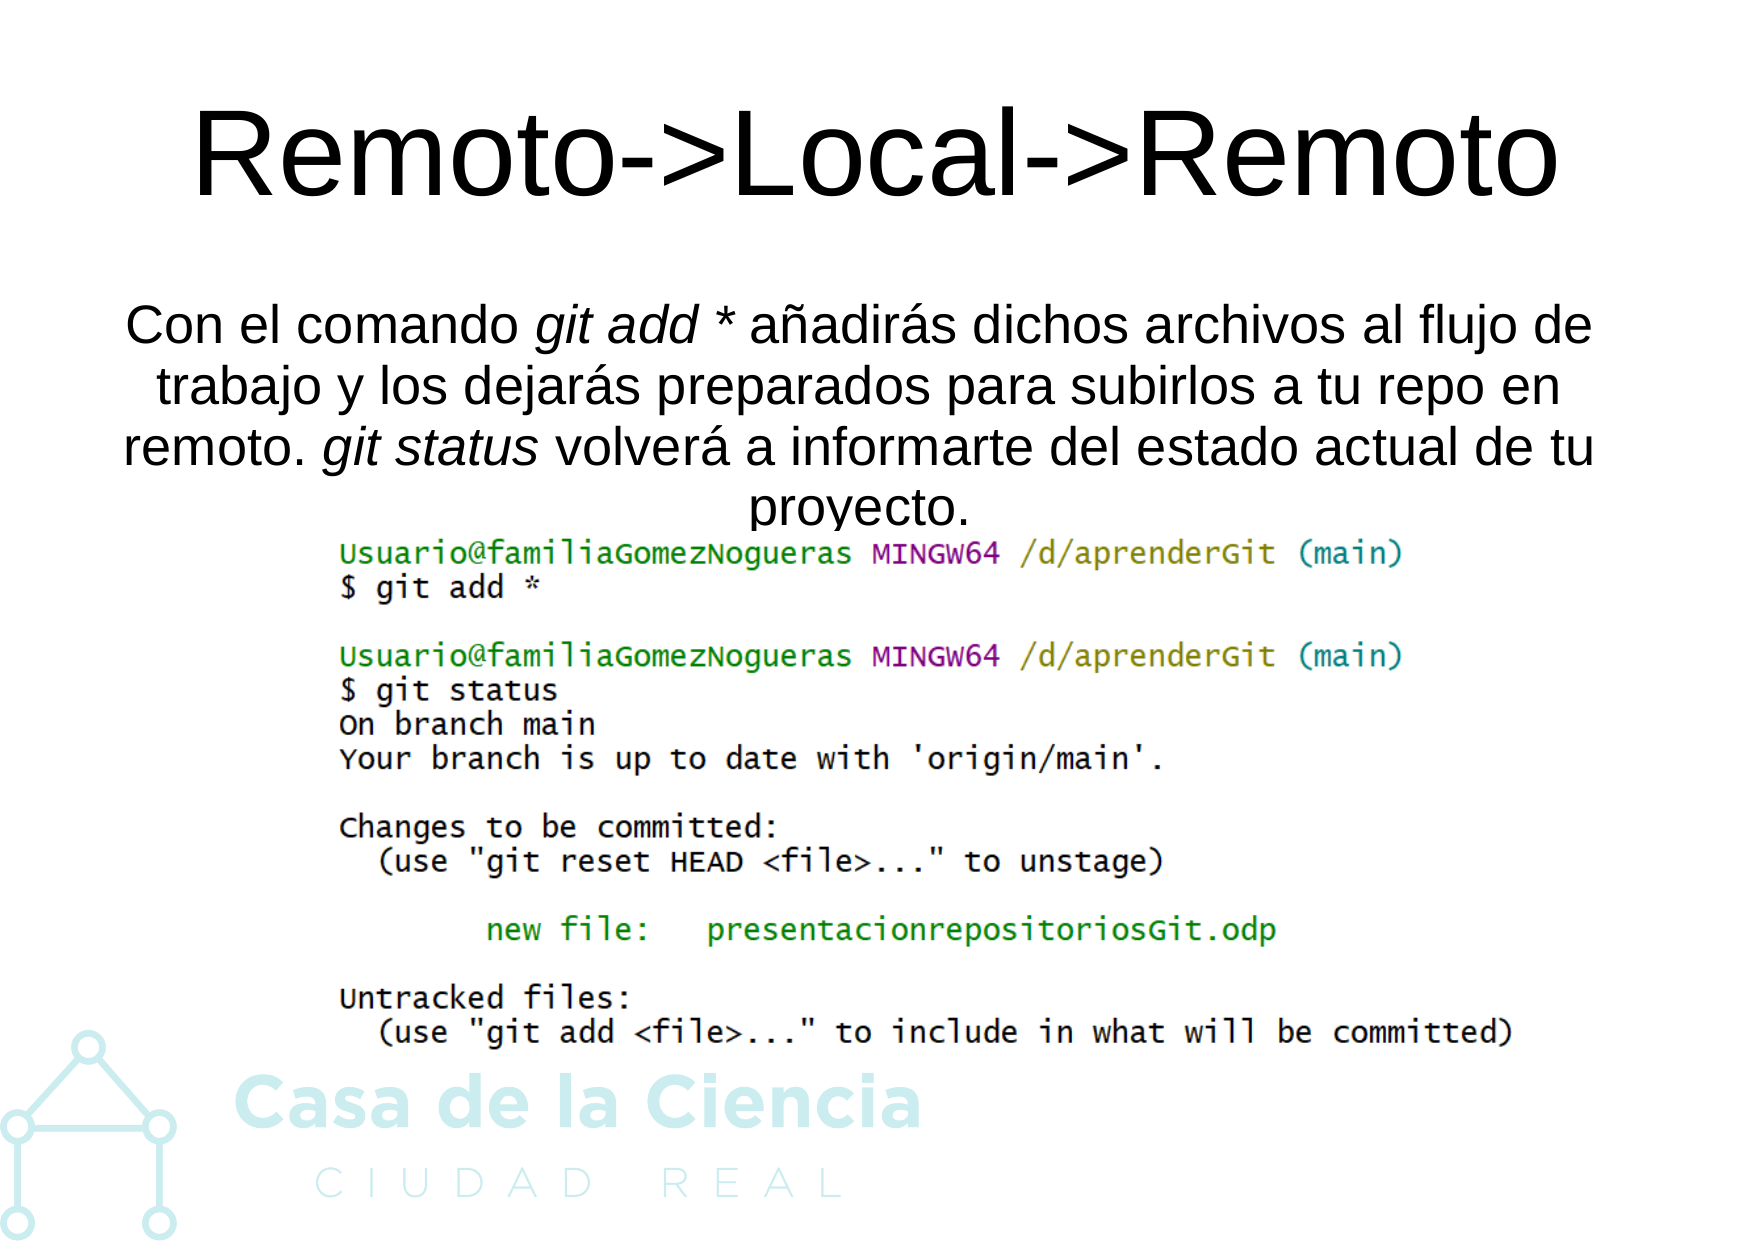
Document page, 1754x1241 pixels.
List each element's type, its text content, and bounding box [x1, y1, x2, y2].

picture [339, 531, 1583, 1064]
subtitle Con el comando git add * añadirás dichos archivos al flujo de trabajo y los dejarás preparados para subirlos a tu repo en remoto. git status volverá a informarte del estado actual de tu proyecto. [70, 259, 1650, 573]
title Remoto->Local->Remoto [87, 49, 1667, 257]
